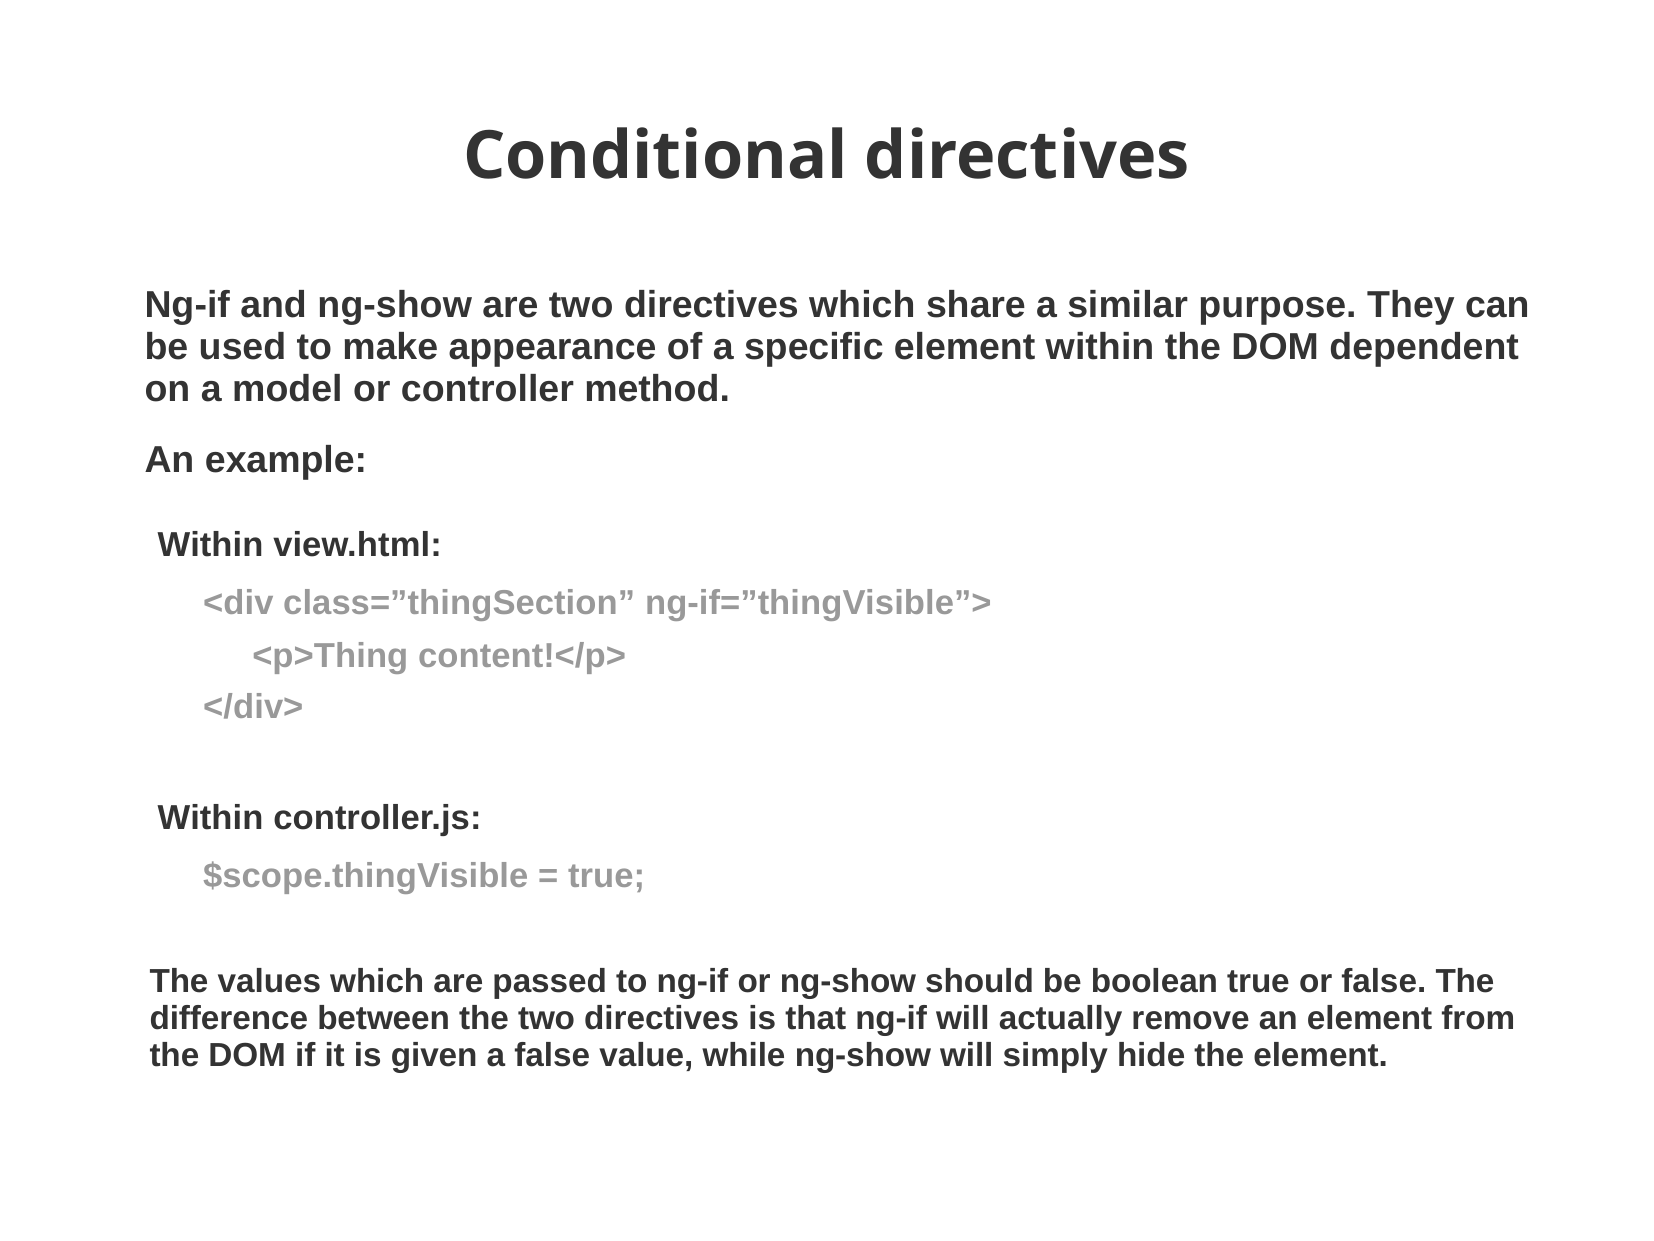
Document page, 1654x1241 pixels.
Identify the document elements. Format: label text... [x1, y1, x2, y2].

title Conditional directives [82, 49, 1571, 257]
list Ng-if and ng-show are two directives which share a similar purpose. They can be used to make appearance of a specific element within the DOM dependent on a model or controller method. An example: [82, 283, 1571, 714]
list Within view.html: <div class=”thingSection” ng-if=”thingVisible”> <p>Thing content!</p> </div> Within controller.js: $scope.thingVisible = true; [118, 467, 1607, 898]
text_box The values which are passed to ng-if or ng-show should be boolean true or false. The difference between the two directives is that ng-if will actually remove an element from the DOM if it is given a false value, while ng-show will simply hide the element. [94, 962, 1560, 1099]
